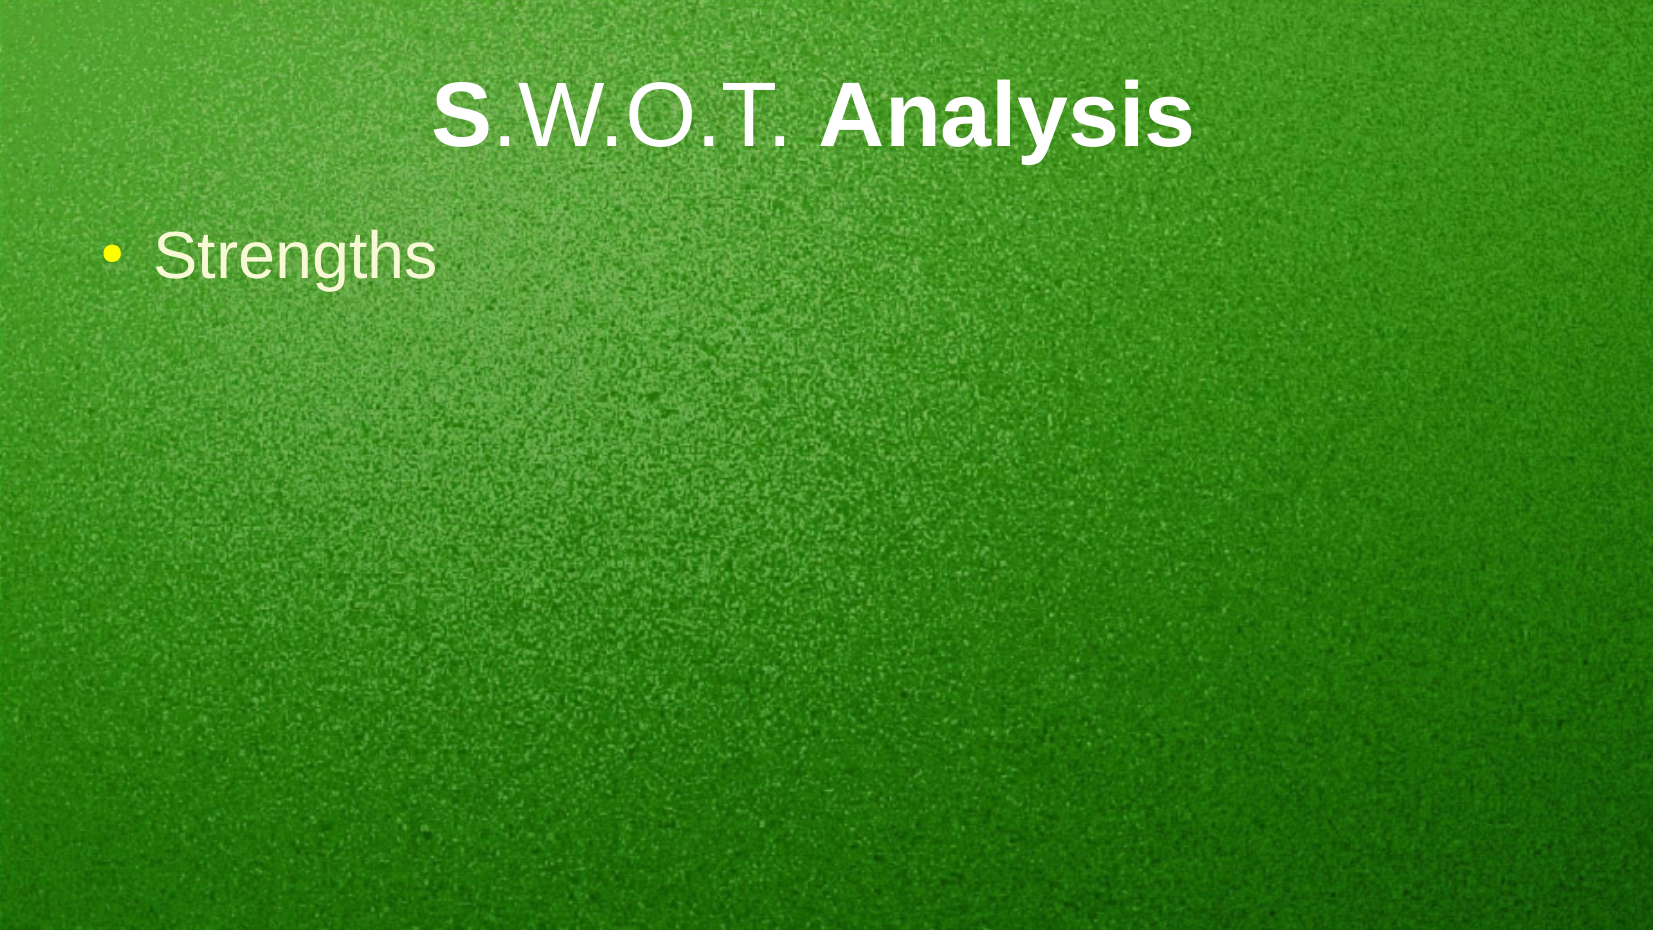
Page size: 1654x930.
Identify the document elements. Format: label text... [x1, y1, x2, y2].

title S.W.O.T. Analysis [82, 37, 1571, 193]
picture [0, 0, 1653, 930]
list Strengths [82, 217, 1571, 758]
